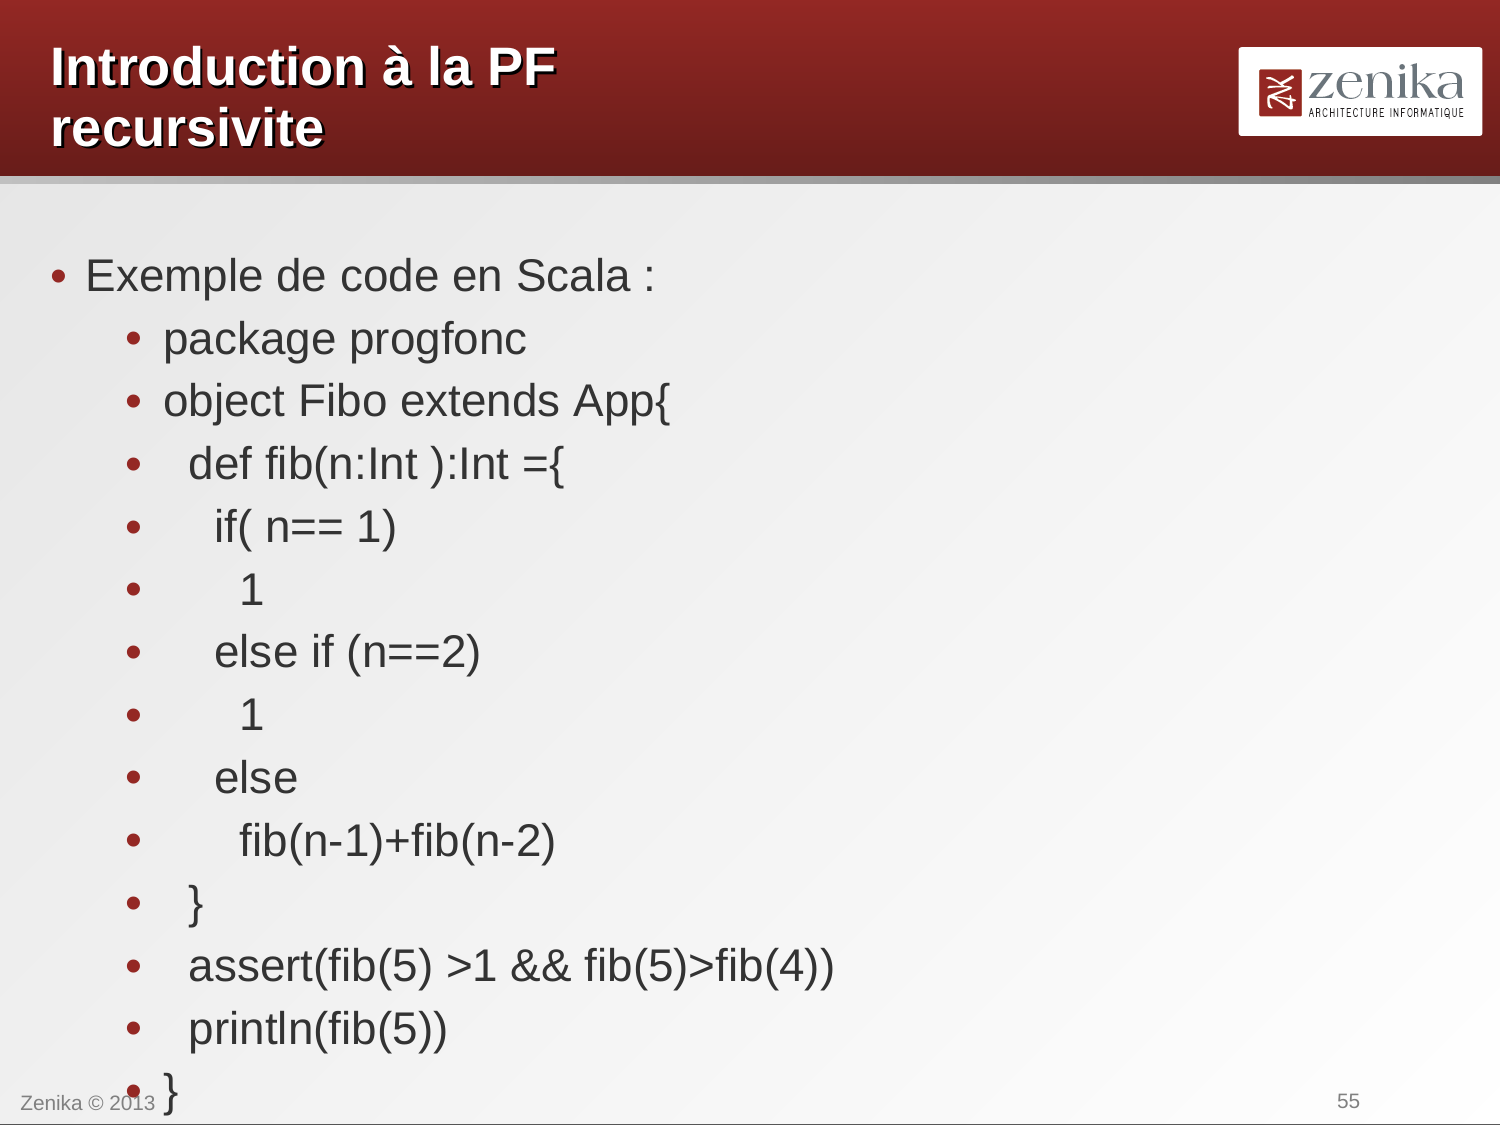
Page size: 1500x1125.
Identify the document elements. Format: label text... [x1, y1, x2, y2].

title Introduction à la PF recursivite [50, 15, 1206, 180]
list Exemple de code en Scala : package progfonc object Fibo extends App{ def fib(n:Int ):Int ={ if( n== 1) 1 else if (n==2) 1 else fib(n-1)+fib(n-2) } assert(fib(5) >1 && fib(5)>fib(4)) println(fib(5)) } [50, 249, 1435, 1117]
picture [1257, 58, 1464, 125]
